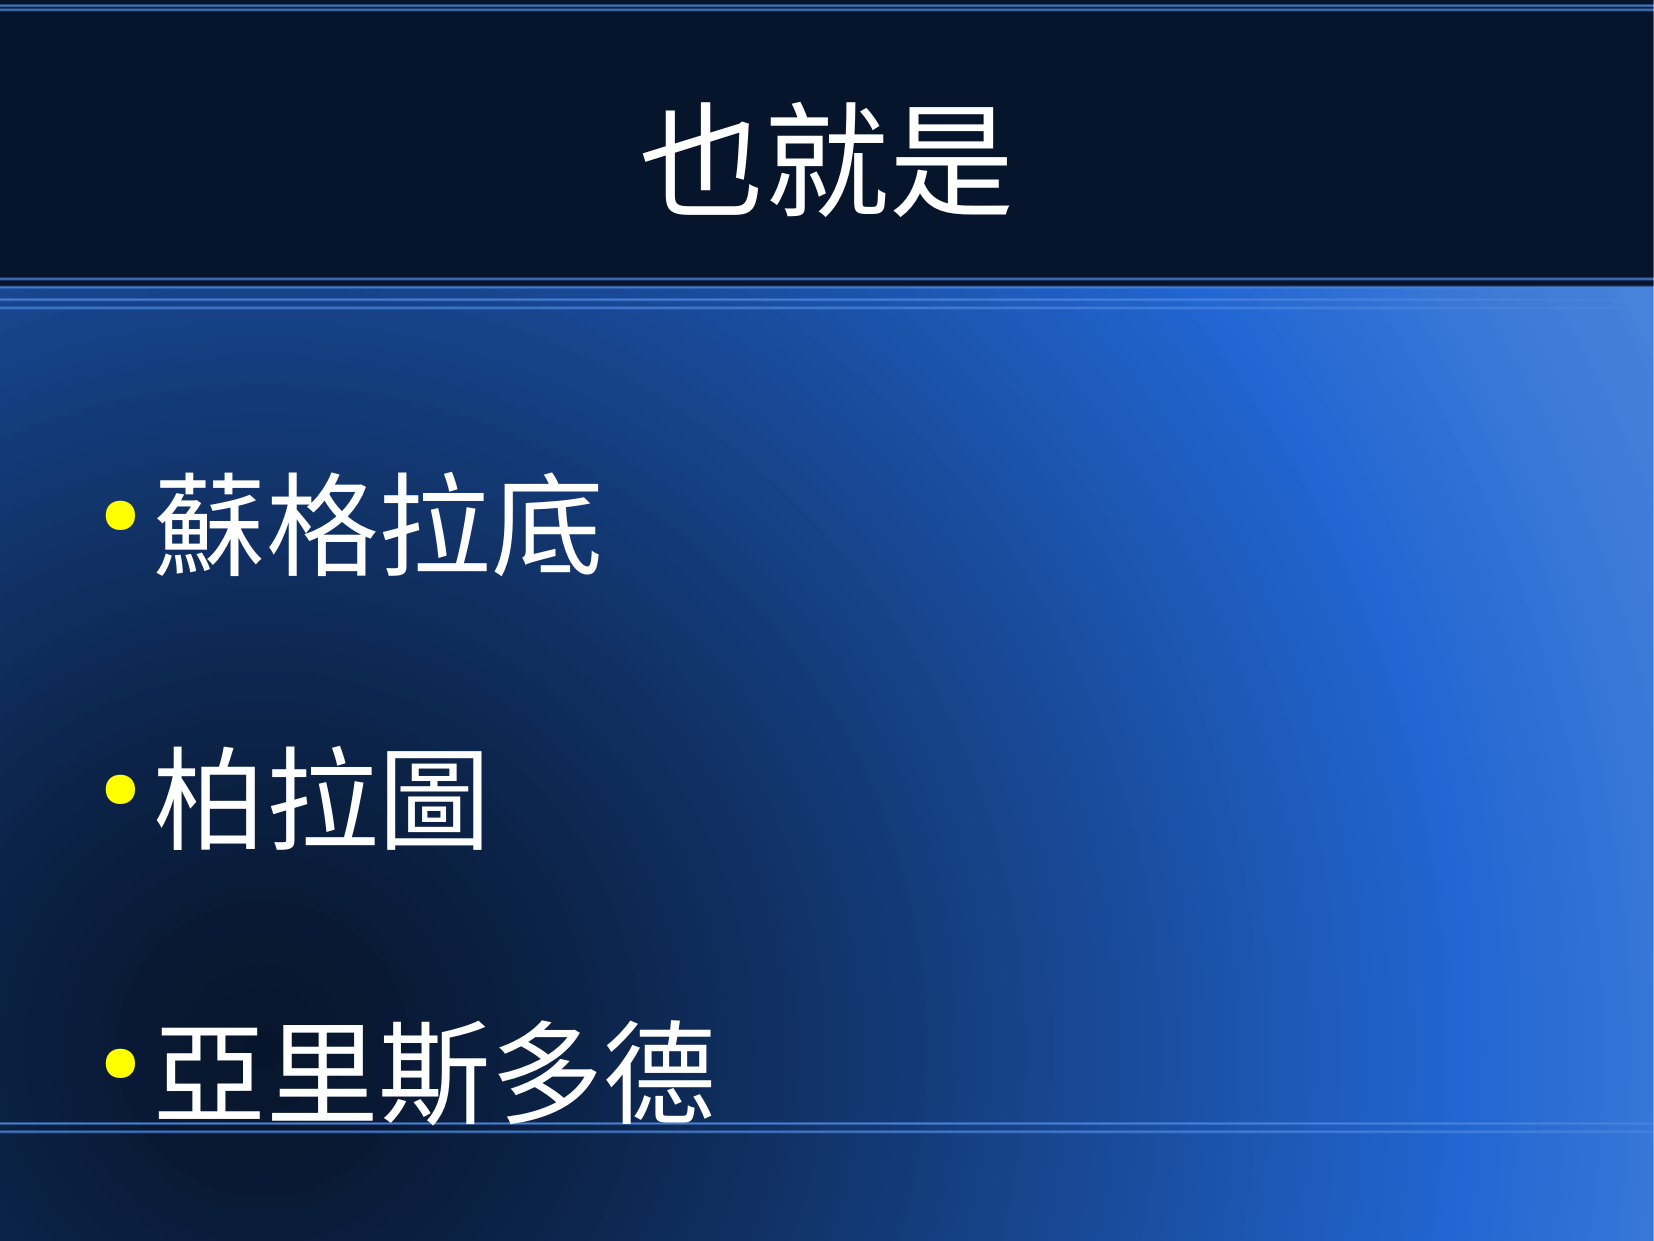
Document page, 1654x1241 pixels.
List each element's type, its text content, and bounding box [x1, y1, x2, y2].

list 蘇格拉底 柏拉圖 亞里斯多德 [82, 355, 1571, 1241]
title 也就是 [82, 49, 1571, 257]
picture [0, 0, 1654, 1241]
